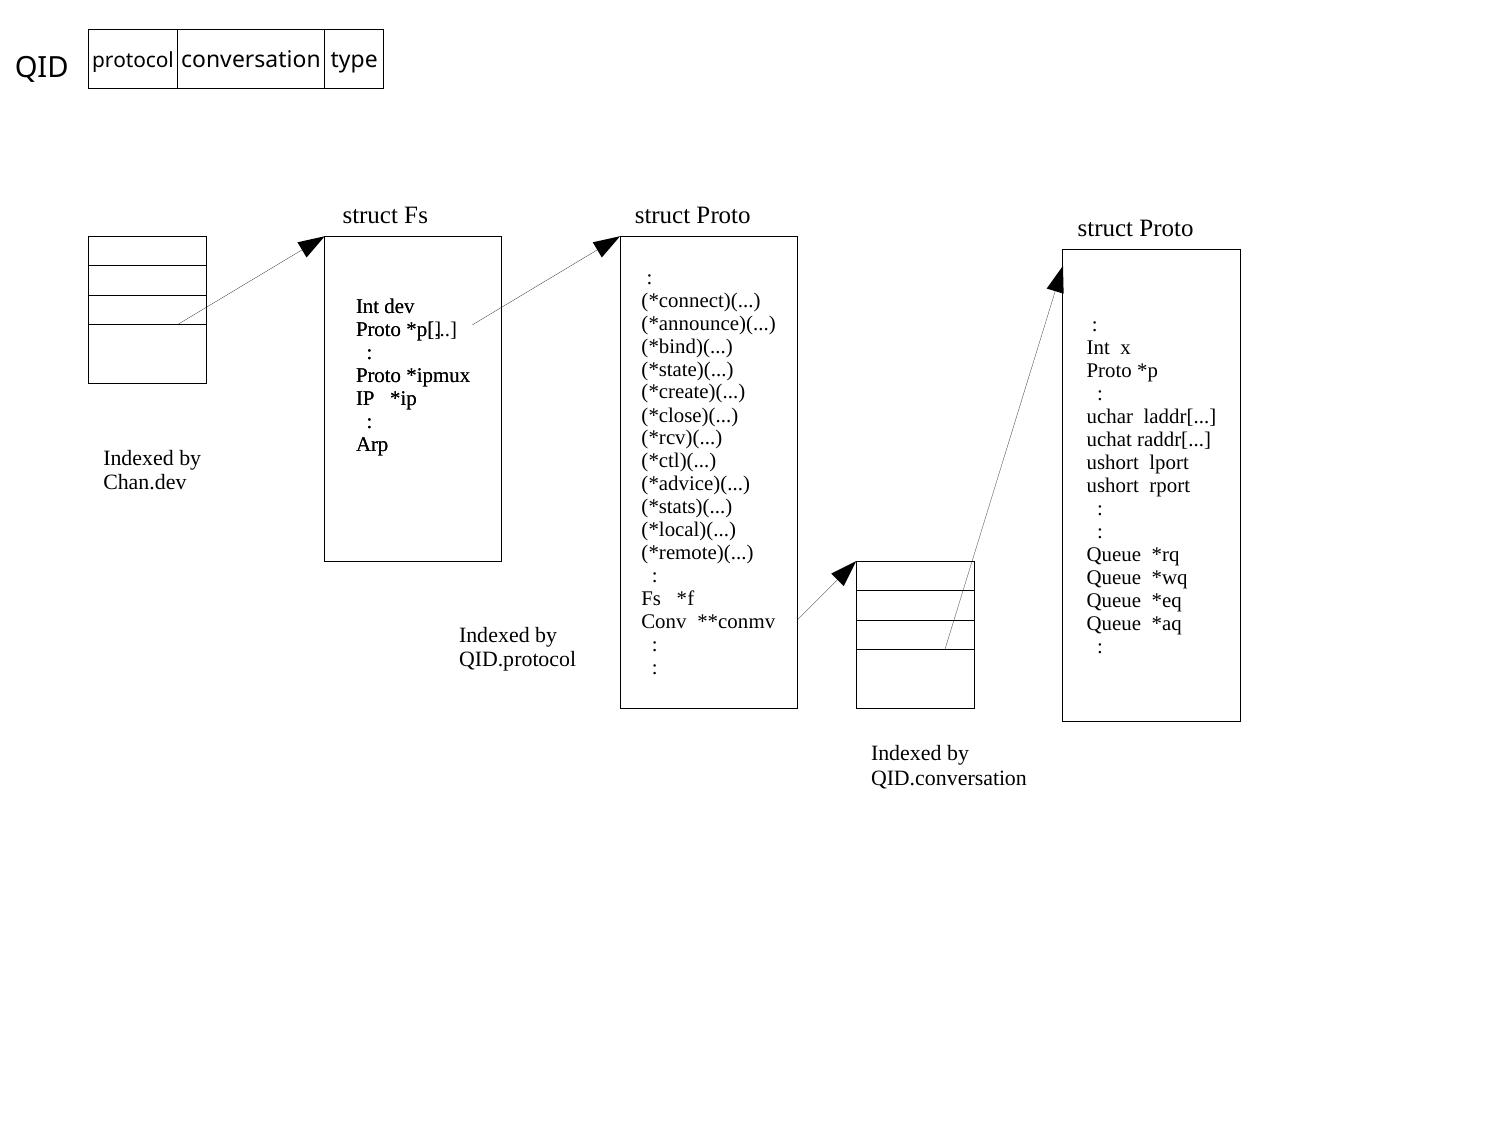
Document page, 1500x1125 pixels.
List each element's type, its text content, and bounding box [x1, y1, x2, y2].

text_box : (*connect)(...) (*announce)(...) (*bind)(...) (*state)(...) (*create)(...) (*close)(...) (*rcv)(...) (*ctl)(...) (*advice)(...) (*stats)(...) (*local)(...) (*remote)(...) : Fs *f Conv **conmv : : [620, 237, 798, 709]
text_box type [324, 29, 384, 89]
text_box Indexed by QID.conversation [856, 733, 1060, 799]
text_box QID [0, 38, 74, 89]
text_box Indexed by Chan.dev [88, 438, 227, 503]
text_box : Int x Proto *p : uchar laddr[...] uchat raddr[...] ushort lport ushort rport : : Queue *rq Queue *wq Queue *eq Queue *aq : [1062, 250, 1241, 722]
text_box Int dev Proto *p[...] : Proto *ipmux IP *ip : Arp [324, 236, 502, 562]
text_box struct Proto [1062, 206, 1244, 250]
text_box struct Proto [620, 193, 801, 237]
text_box Indexed by QID.protocol [444, 615, 605, 681]
text_box protocol [88, 29, 177, 89]
text_box conversation [177, 29, 324, 89]
text_box struct Fs [327, 193, 471, 237]
